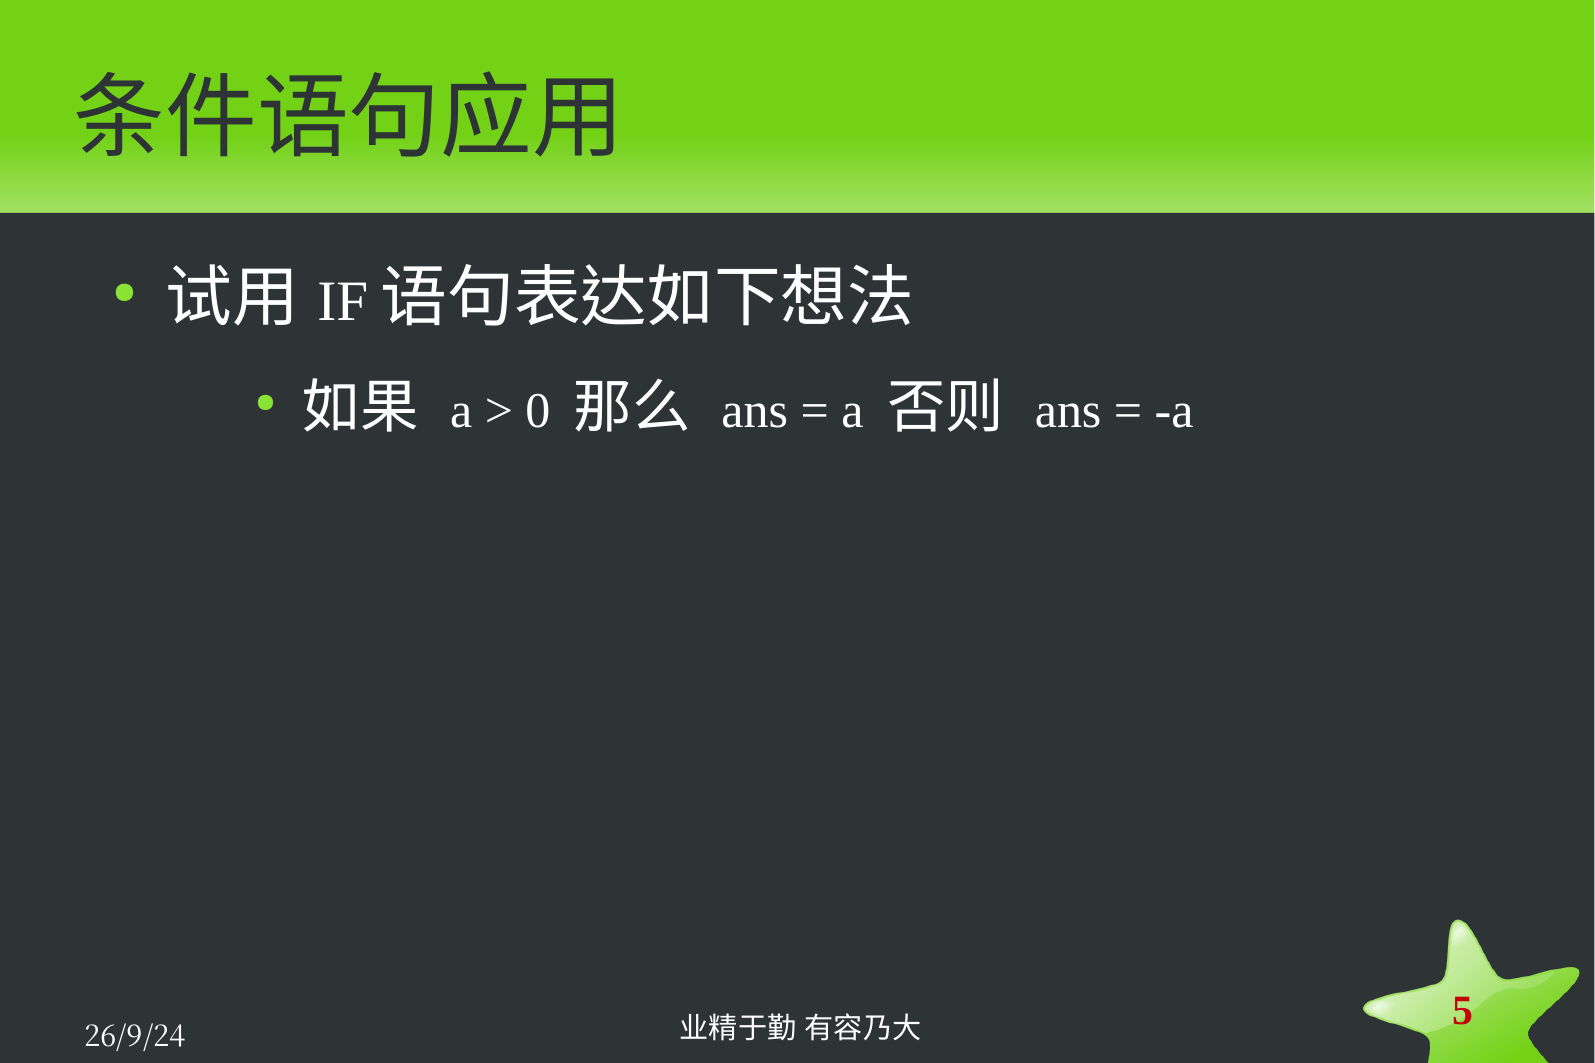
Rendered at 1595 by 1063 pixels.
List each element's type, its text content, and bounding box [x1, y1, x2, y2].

title 条件语句应用 [74, 25, 1510, 203]
list 试用IF语句表达如下想法 如果 a > 0 那么 ans = a 否则 ans = -a [79, 248, 1515, 951]
picture [0, 0, 1595, 1063]
